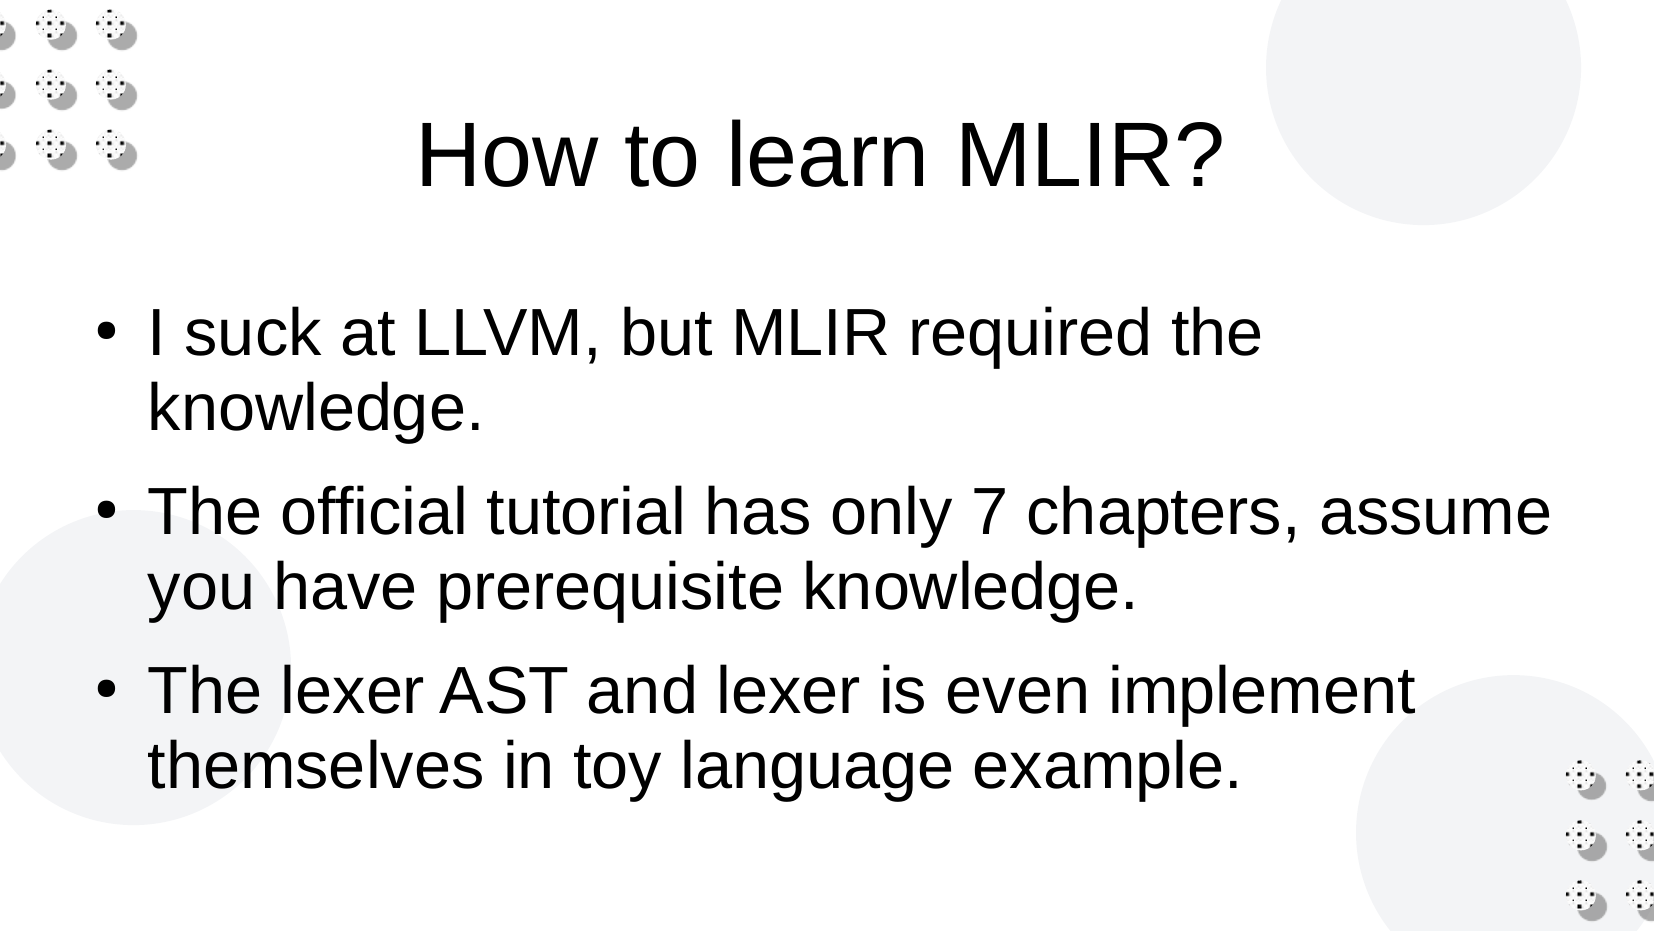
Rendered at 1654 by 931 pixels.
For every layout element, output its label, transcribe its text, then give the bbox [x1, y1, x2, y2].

picture [1625, 760, 1654, 791]
picture [1565, 760, 1596, 791]
picture [98, 69, 124, 76]
picture [1625, 880, 1654, 911]
list I suck at LLVM, but MLIR required the knowledge. The official tutorial has only 7 chapters, assume you have prerequisite knowledge. The lexer AST and lexer is even implement themselves in toy language example. [76, 295, 1565, 835]
picture [1565, 820, 1596, 851]
picture [1625, 820, 1654, 851]
title How to learn MLIR? [76, 76, 1565, 233]
picture [95, 9, 126, 40]
picture [35, 129, 67, 160]
picture [0, 72, 6, 97]
picture [35, 9, 66, 40]
picture [0, 12, 6, 37]
picture [0, 132, 7, 157]
picture [1565, 880, 1596, 911]
picture [35, 69, 66, 100]
